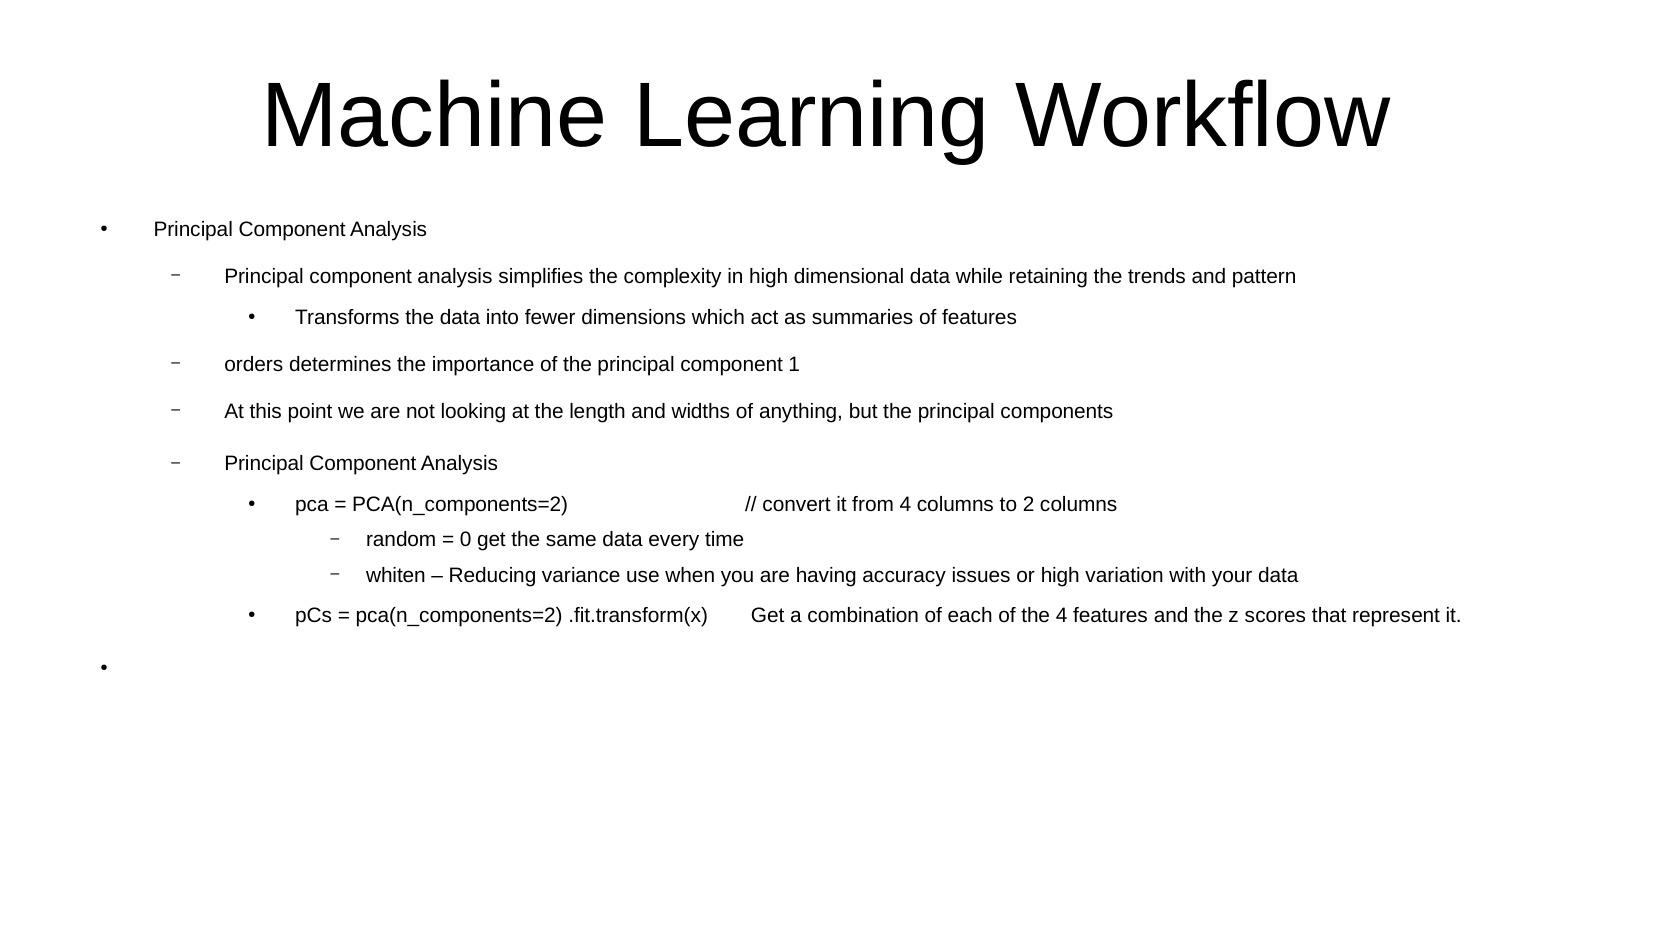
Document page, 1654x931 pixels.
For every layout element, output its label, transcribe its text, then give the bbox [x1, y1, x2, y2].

list Principal Component Analysis Principal component analysis simplifies the complexity in high dimensional data while retaining the trends and pattern Transforms the data into fewer dimensions which act as summaries of features orders determines the importance of the principal component 1 At this point we are not looking at the length and widths of anything, but the principal components Principal Component Analysis pca = PCA(n_components=2) // convert it from 4 columns to 2 columns random = 0 get the same data every time whiten – Reducing variance use when you are having accuracy issues or high variation with your data pCs = pca(n_components=2) .fit.transform(x) Get a combination of each of the 4 features and the z scores that represent it. [82, 217, 1621, 901]
title Machine Learning Workflow [82, 37, 1571, 193]
